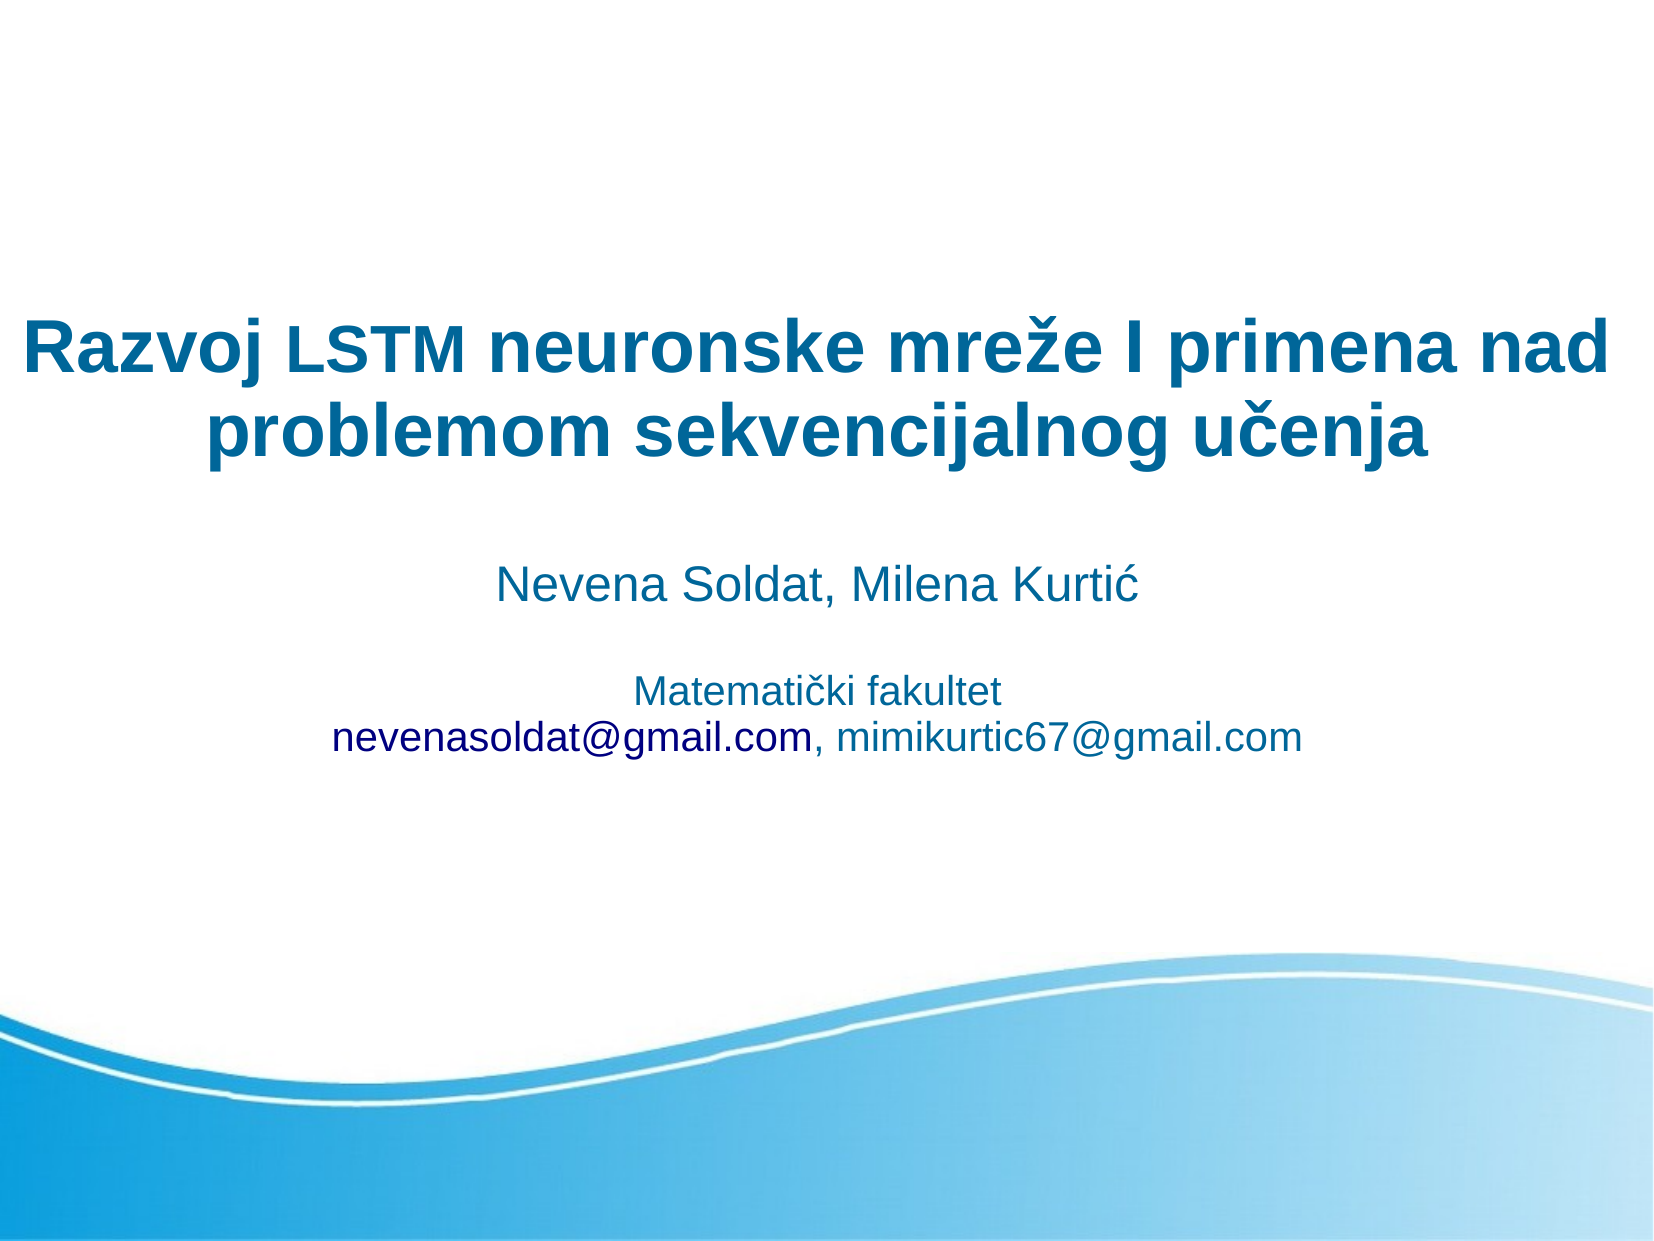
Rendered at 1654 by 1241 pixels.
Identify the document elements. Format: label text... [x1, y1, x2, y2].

picture [0, 952, 1654, 1241]
title Razvoj LSTM neuronske mreže I primena nad problemom sekvencijalnog učenja Nevena Soldat, Milena Kurtić Matematički fakultet nevenasoldat@gmail.com, mimikurtic67@gmail.com [0, 304, 1636, 845]
